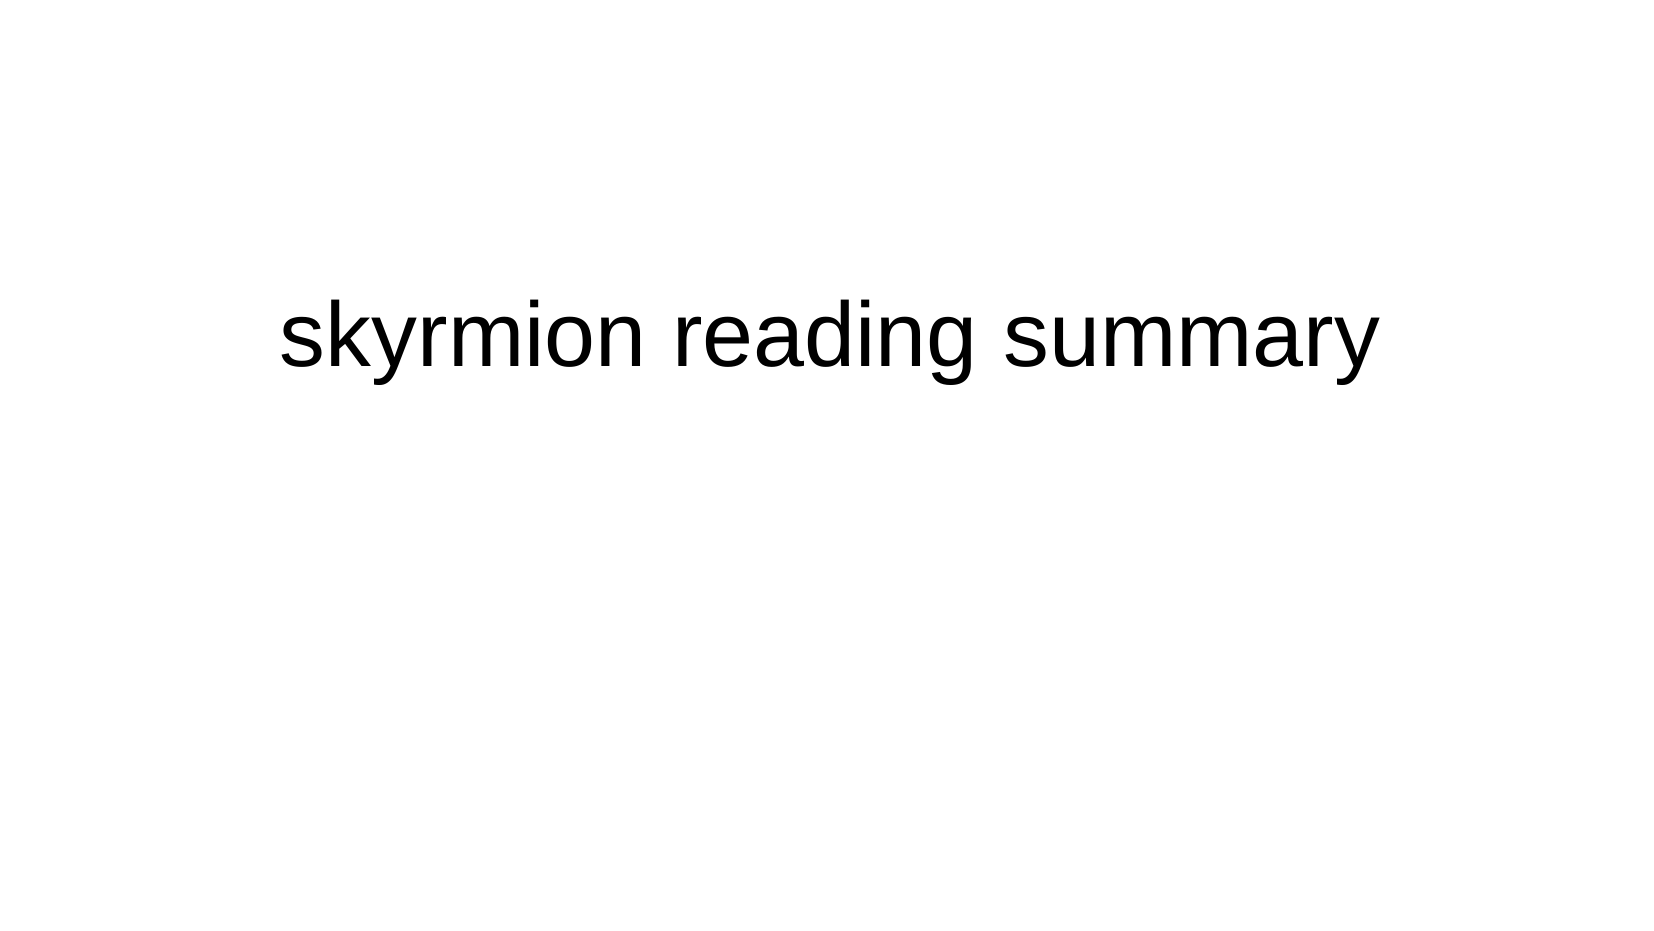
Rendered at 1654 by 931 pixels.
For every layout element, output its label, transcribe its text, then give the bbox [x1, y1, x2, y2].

title skyrmion reading summary [86, 257, 1576, 413]
